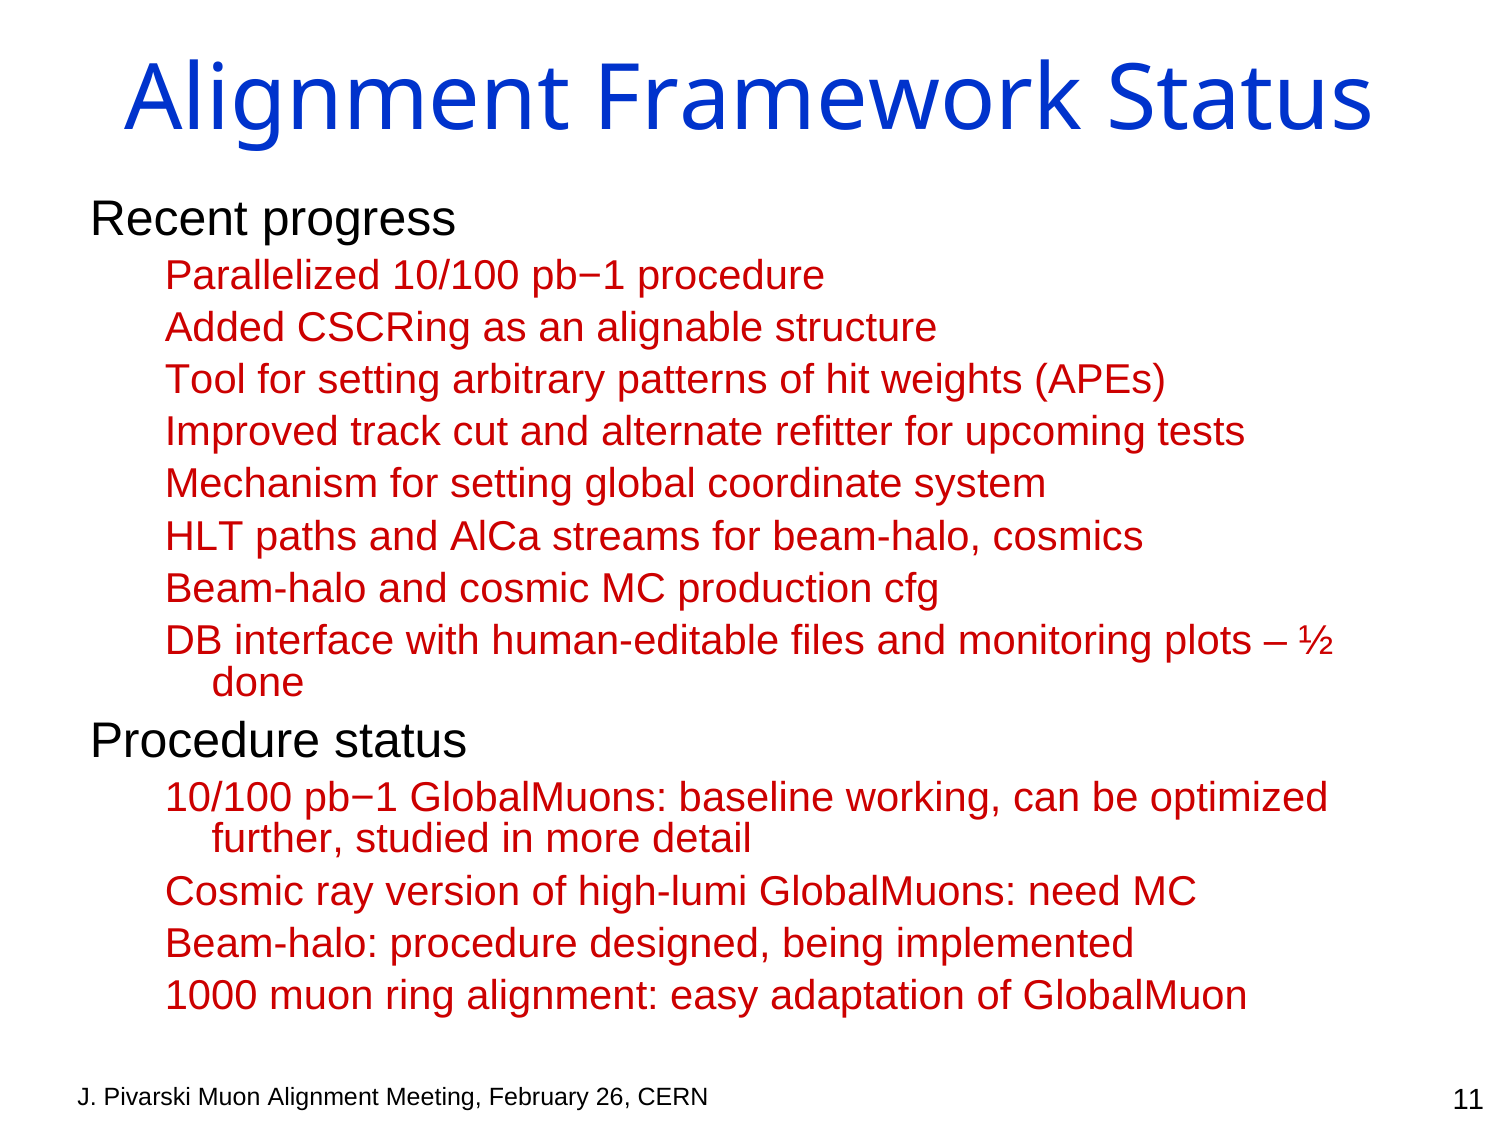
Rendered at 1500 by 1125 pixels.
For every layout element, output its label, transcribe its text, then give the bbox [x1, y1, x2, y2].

list Recent progress Parallelized 10/100 pb−1 procedure Added CSCRing as an alignable structure Tool for setting arbitrary patterns of hit weights (APEs) Improved track cut and alternate refitter for upcoming tests Mechanism for setting global coordinate system HLT paths and AlCa streams for beam-halo, cosmics Beam-halo and cosmic MC production cfg DB interface with human-editable files and monitoring plots – ½ done Procedure status 10/100 pb−1 GlobalMuons: baseline working, can be optimized further, studied in more detail Cosmic ray version of high-lumi GlobalMuons: need MC Beam-halo: procedure designed, being implemented 1000 muon ring alignment: easy adaptation of GlobalMuon [75, 187, 1426, 1088]
title Alignment Framework Status [75, 0, 1426, 187]
